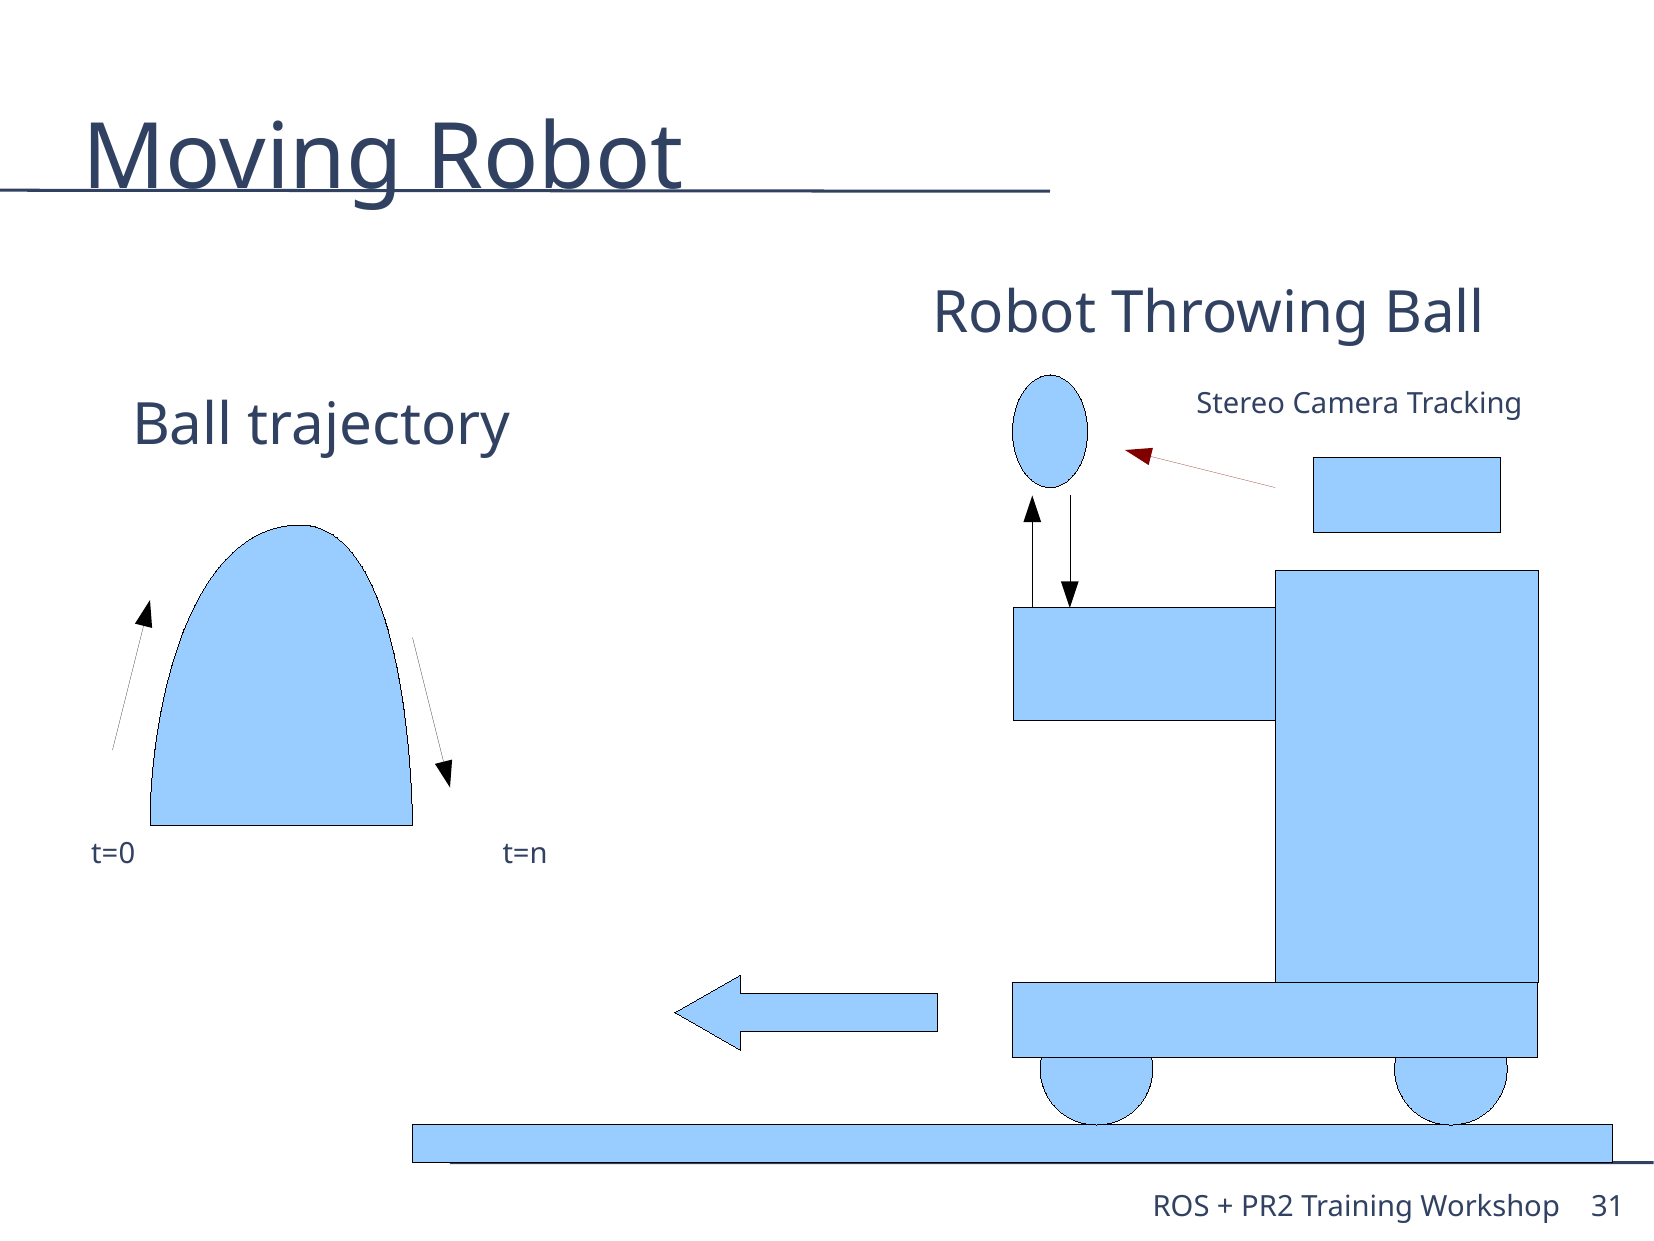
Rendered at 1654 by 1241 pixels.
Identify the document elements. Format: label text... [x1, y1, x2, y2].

text_box [150, 525, 413, 826]
text_box t=0 [37, 825, 151, 875]
text_box [674, 975, 938, 1051]
text_box t=n [450, 825, 563, 875]
text_box Ball trajectory [75, 375, 526, 458]
text_box Stereo Camera Tracking [1125, 375, 1538, 425]
text_box Robot Throwing Ball [825, 262, 1501, 346]
text_box [1012, 374, 1088, 488]
text_box [1313, 457, 1501, 533]
title Moving Robot [82, 49, 1571, 257]
text_box [412, 570, 1613, 1163]
